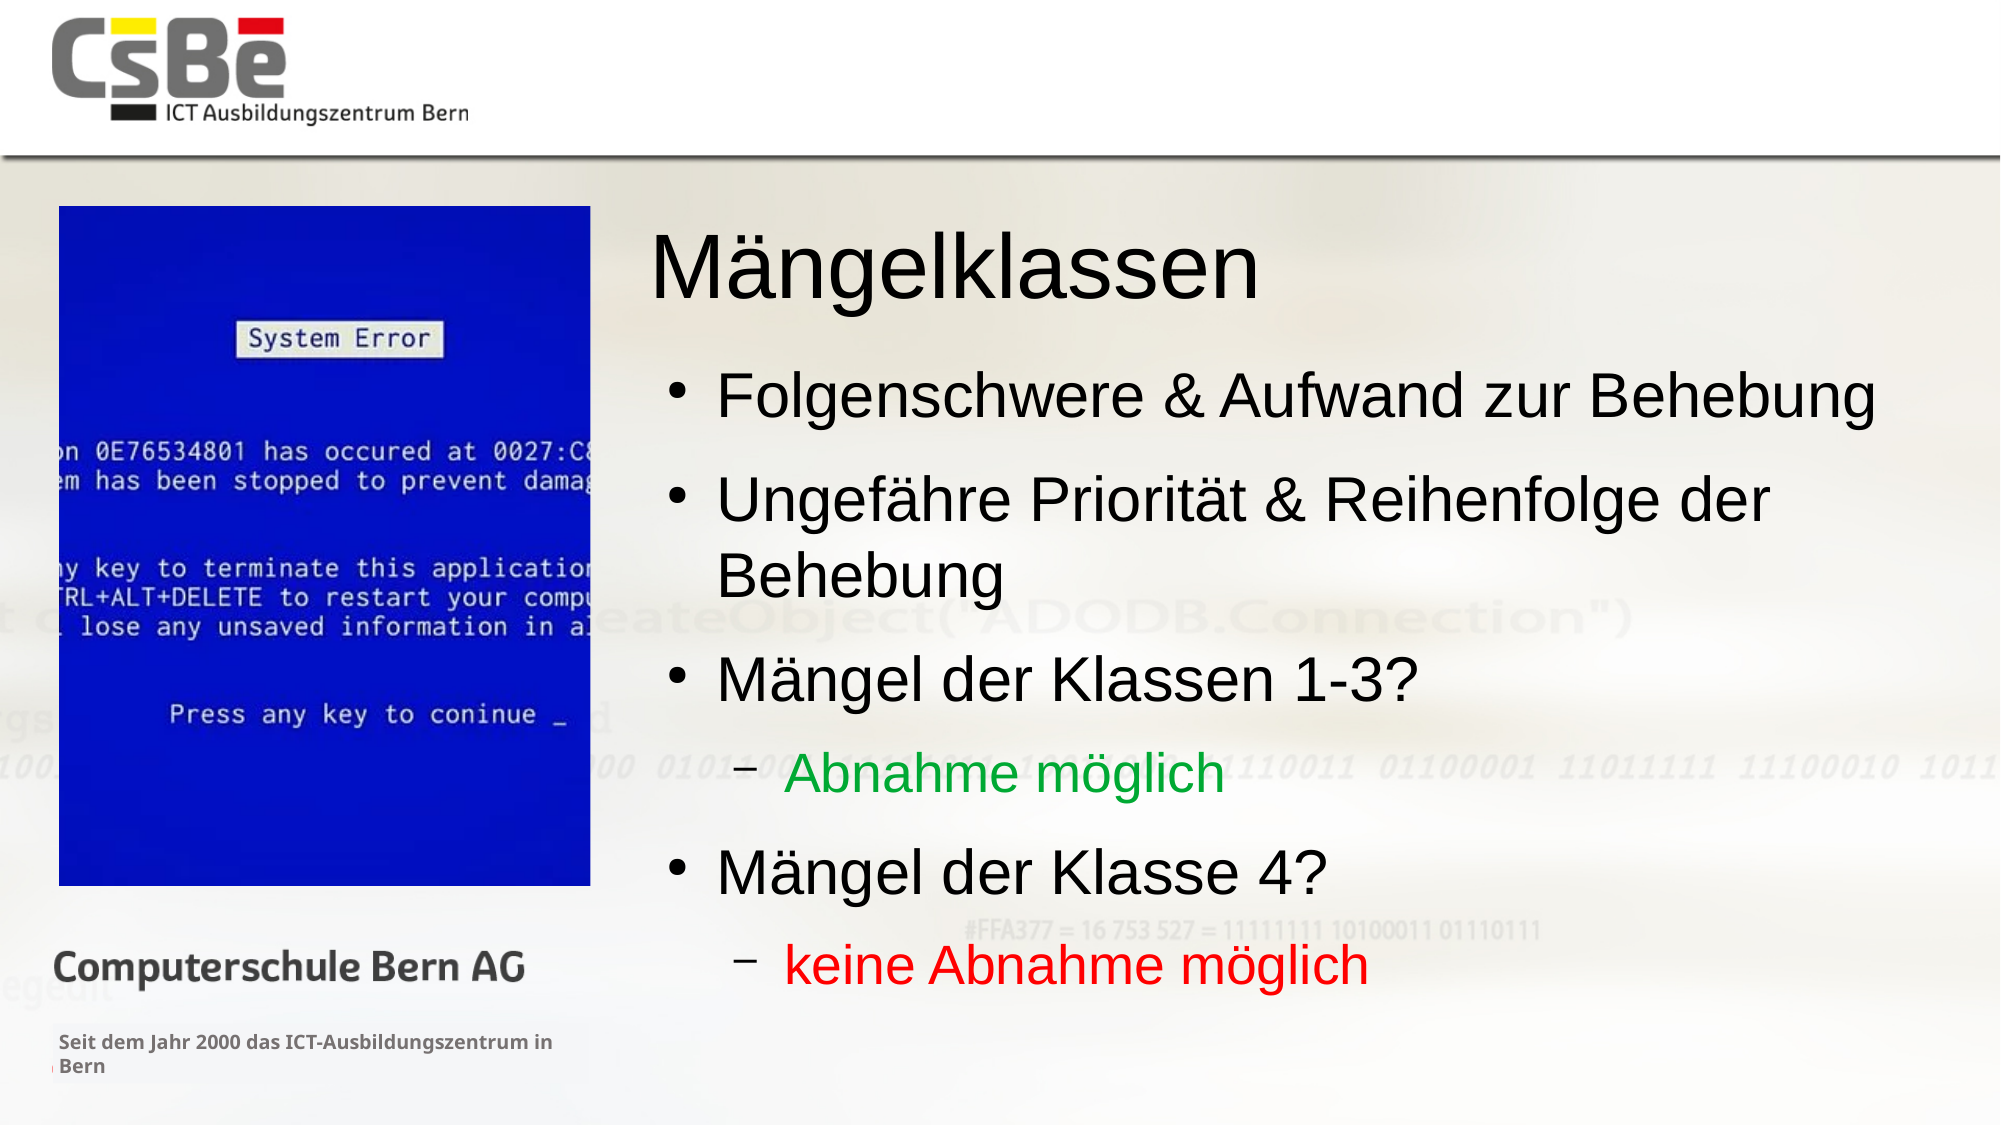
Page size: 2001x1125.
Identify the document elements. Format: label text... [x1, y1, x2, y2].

list Mängelklassen [649, 206, 1920, 355]
list Folgenschwere & Aufwand zur Behebung Ungefähre Priorität & Reihenfolge der Behebung Mängel der Klassen 1-3? Abnahme möglich Mängel der Klasse 4? keine Abnahme möglich [649, 355, 1920, 1004]
picture [0, 0, 2001, 1125]
